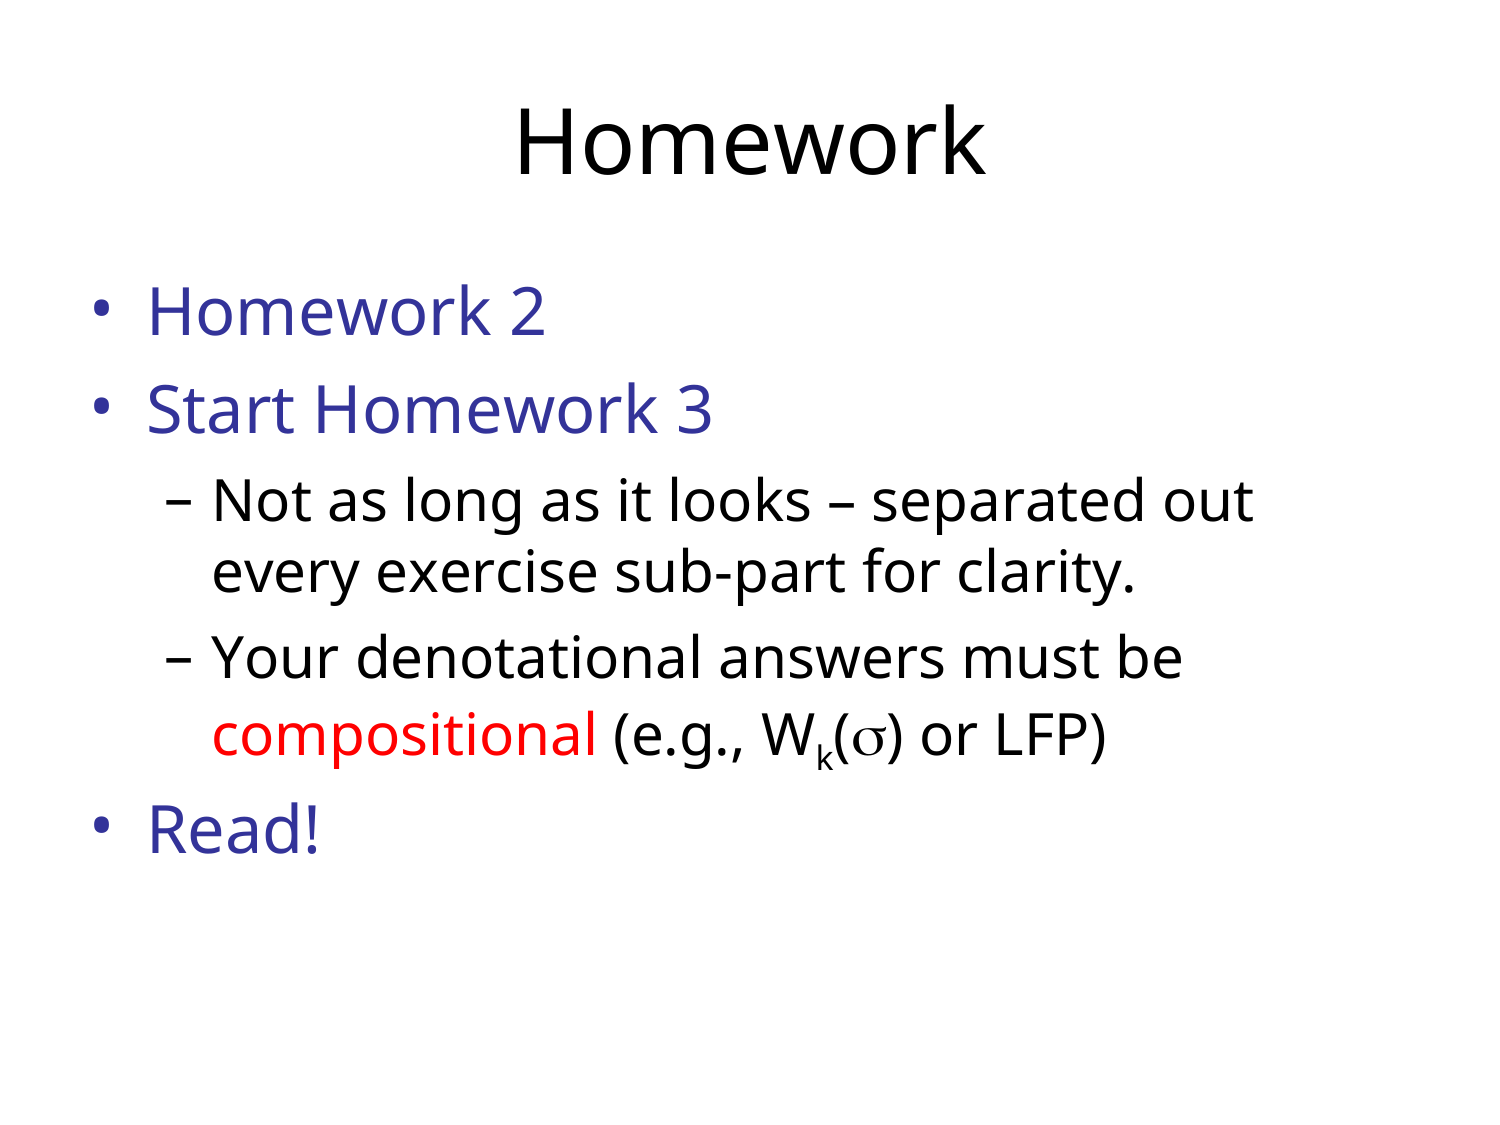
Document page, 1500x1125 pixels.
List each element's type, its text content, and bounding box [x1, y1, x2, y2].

title Homework [75, 45, 1426, 233]
list Homework 2 Start Homework 3 Not as long as it looks – separated out every exercise sub-part for clarity. Your denotational answers must be compositional (e.g., Wk() or LFP) Read! [75, 262, 1426, 1006]
